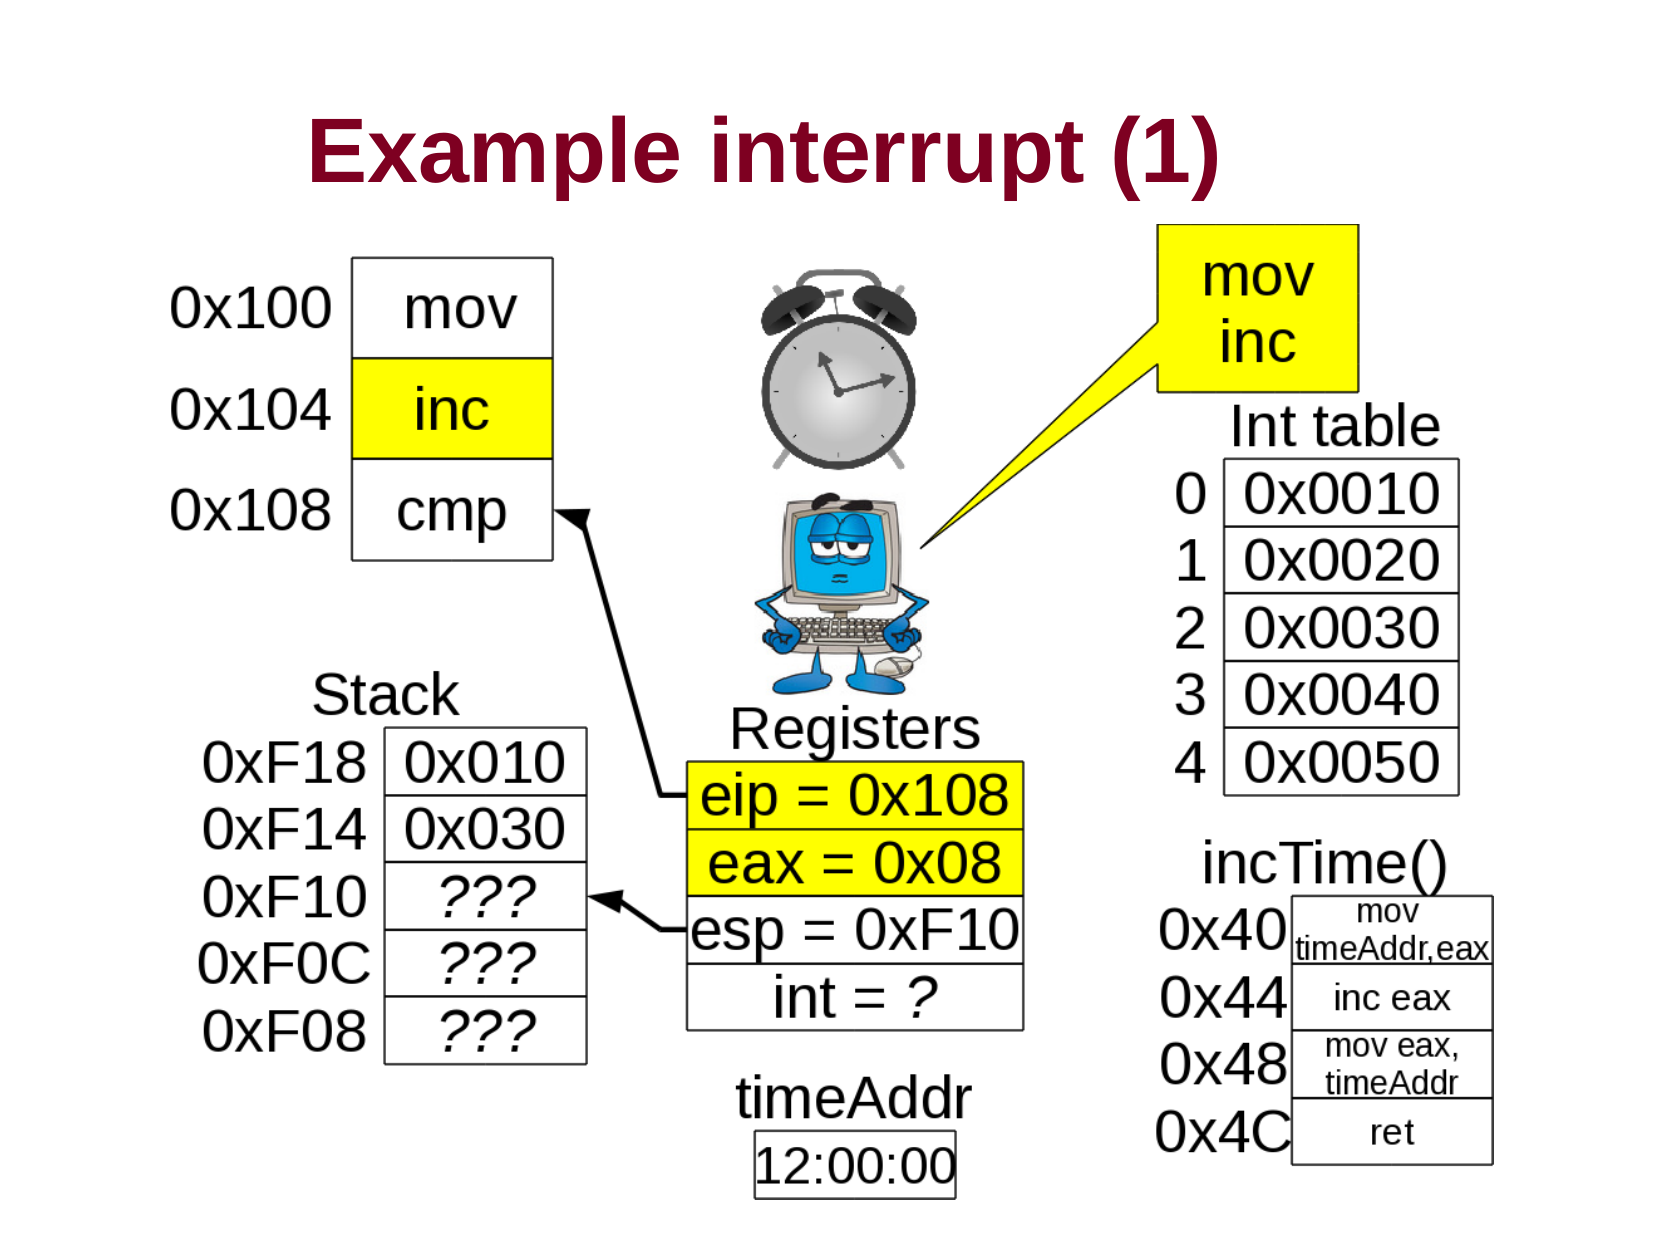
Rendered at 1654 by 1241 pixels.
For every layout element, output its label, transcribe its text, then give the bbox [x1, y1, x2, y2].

title Example interrupt (1) [118, 94, 1412, 207]
picture [0, 0, 1654, 1241]
